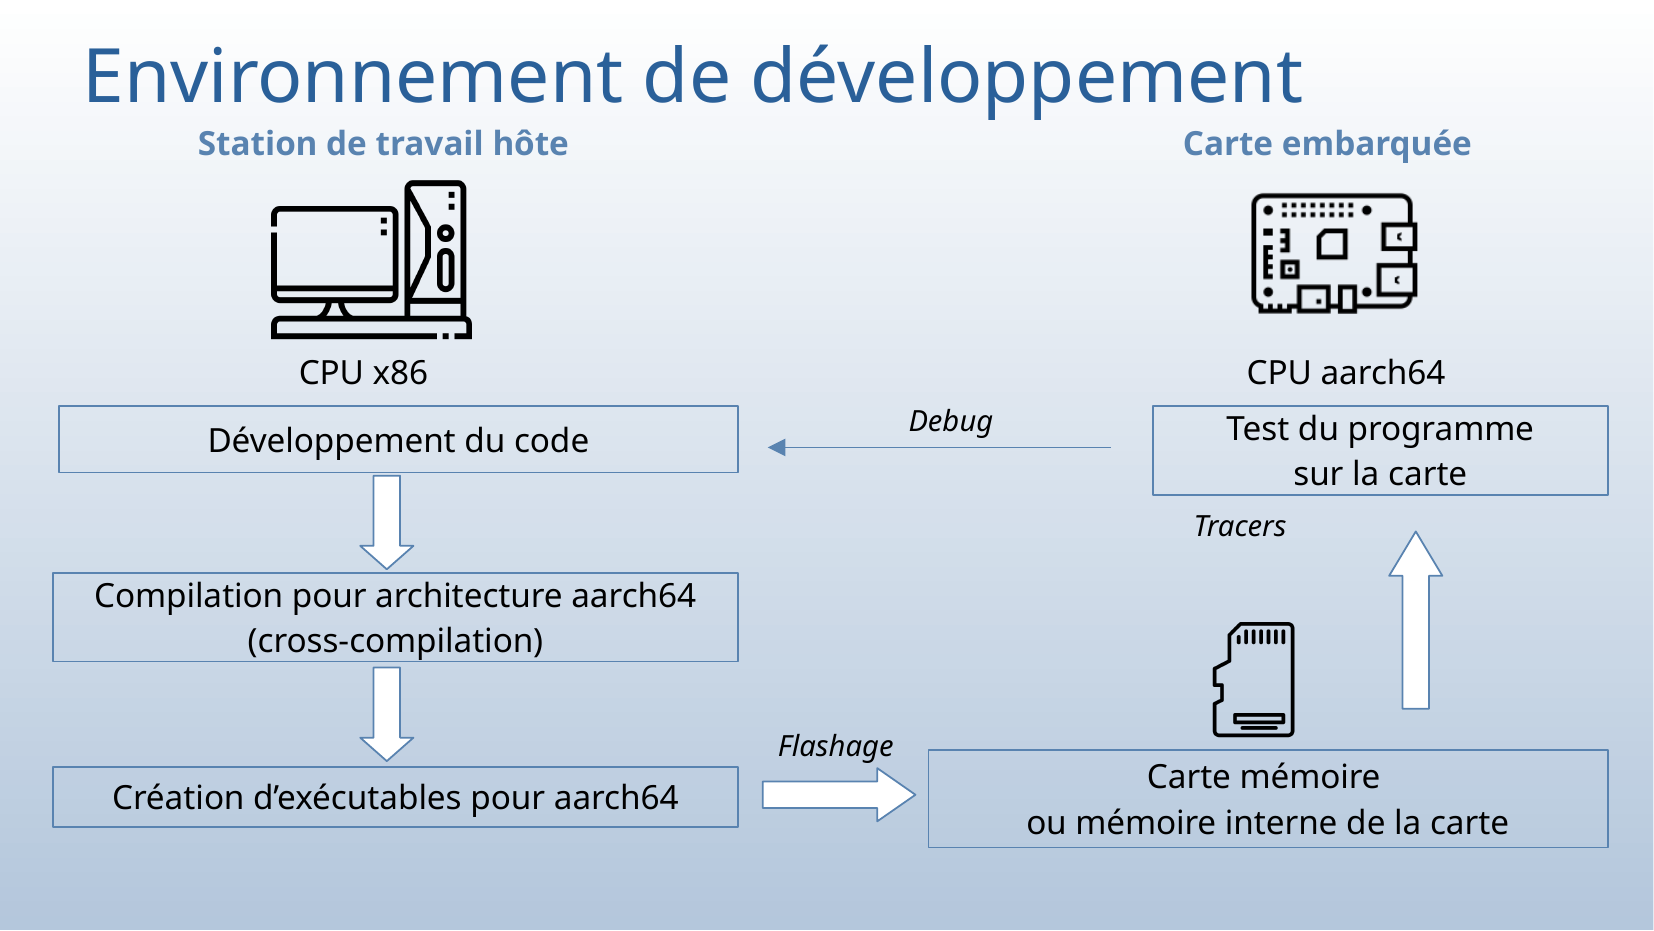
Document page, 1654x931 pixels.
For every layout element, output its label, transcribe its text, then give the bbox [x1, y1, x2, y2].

text_box Flashage [750, 715, 929, 776]
text_box Développement du code [59, 405, 739, 473]
title Environnement de développement [82, 0, 1571, 151]
text_box [360, 667, 414, 762]
picture [271, 173, 472, 341]
text_box Carte embarquée [1145, 112, 1519, 173]
text_box Tracers [1151, 494, 1329, 555]
text_box CPU aarch64 [1216, 341, 1477, 402]
text_box CPU x86 [242, 341, 485, 402]
text_box Carte mémoire ou mémoire interne de la carte [928, 750, 1608, 848]
text_box Test du programme sur la carte [1152, 406, 1608, 495]
text_box Création d’exécutables pour aarch64 [53, 766, 739, 827]
text_box [1389, 531, 1443, 709]
text_box Debug [868, 392, 1034, 448]
text_box [360, 475, 414, 570]
text_box [762, 768, 916, 822]
text_box Compilation pour architecture aarch64 (cross-compilation) [53, 573, 739, 662]
picture [1194, 620, 1313, 739]
picture [1216, 173, 1453, 341]
text_box Station de travail hôte [147, 112, 621, 173]
